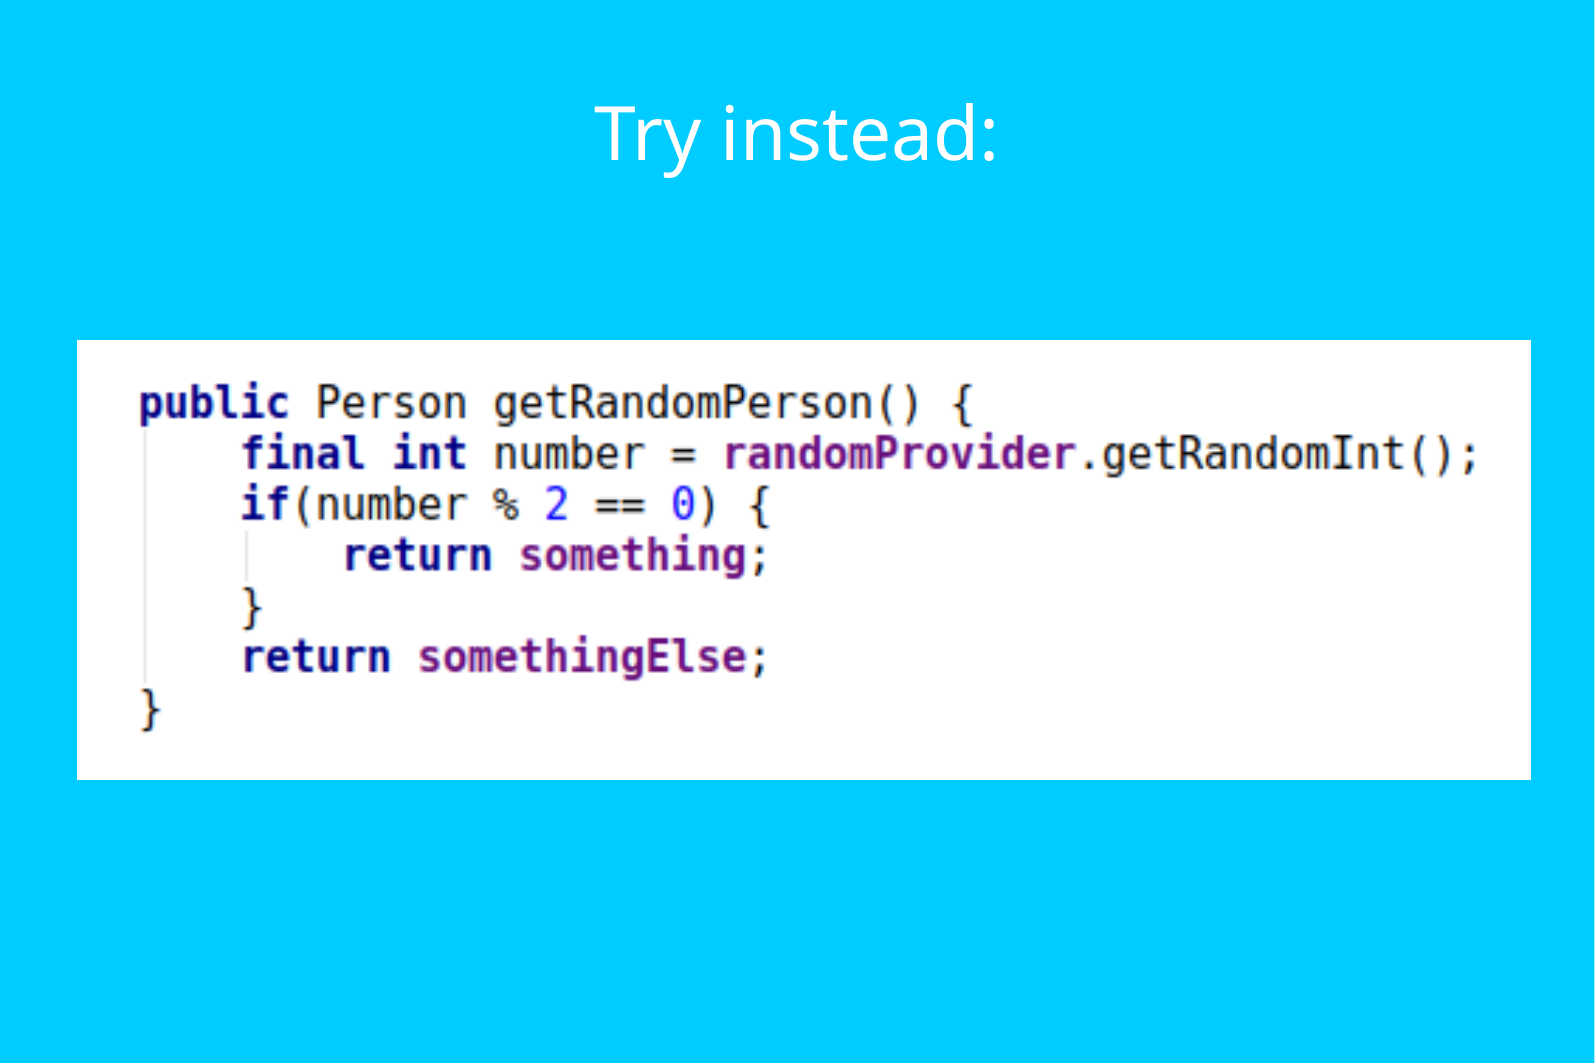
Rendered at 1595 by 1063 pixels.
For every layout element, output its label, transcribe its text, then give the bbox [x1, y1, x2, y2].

title Try instead: [79, 42, 1515, 220]
picture [78, 341, 1530, 779]
